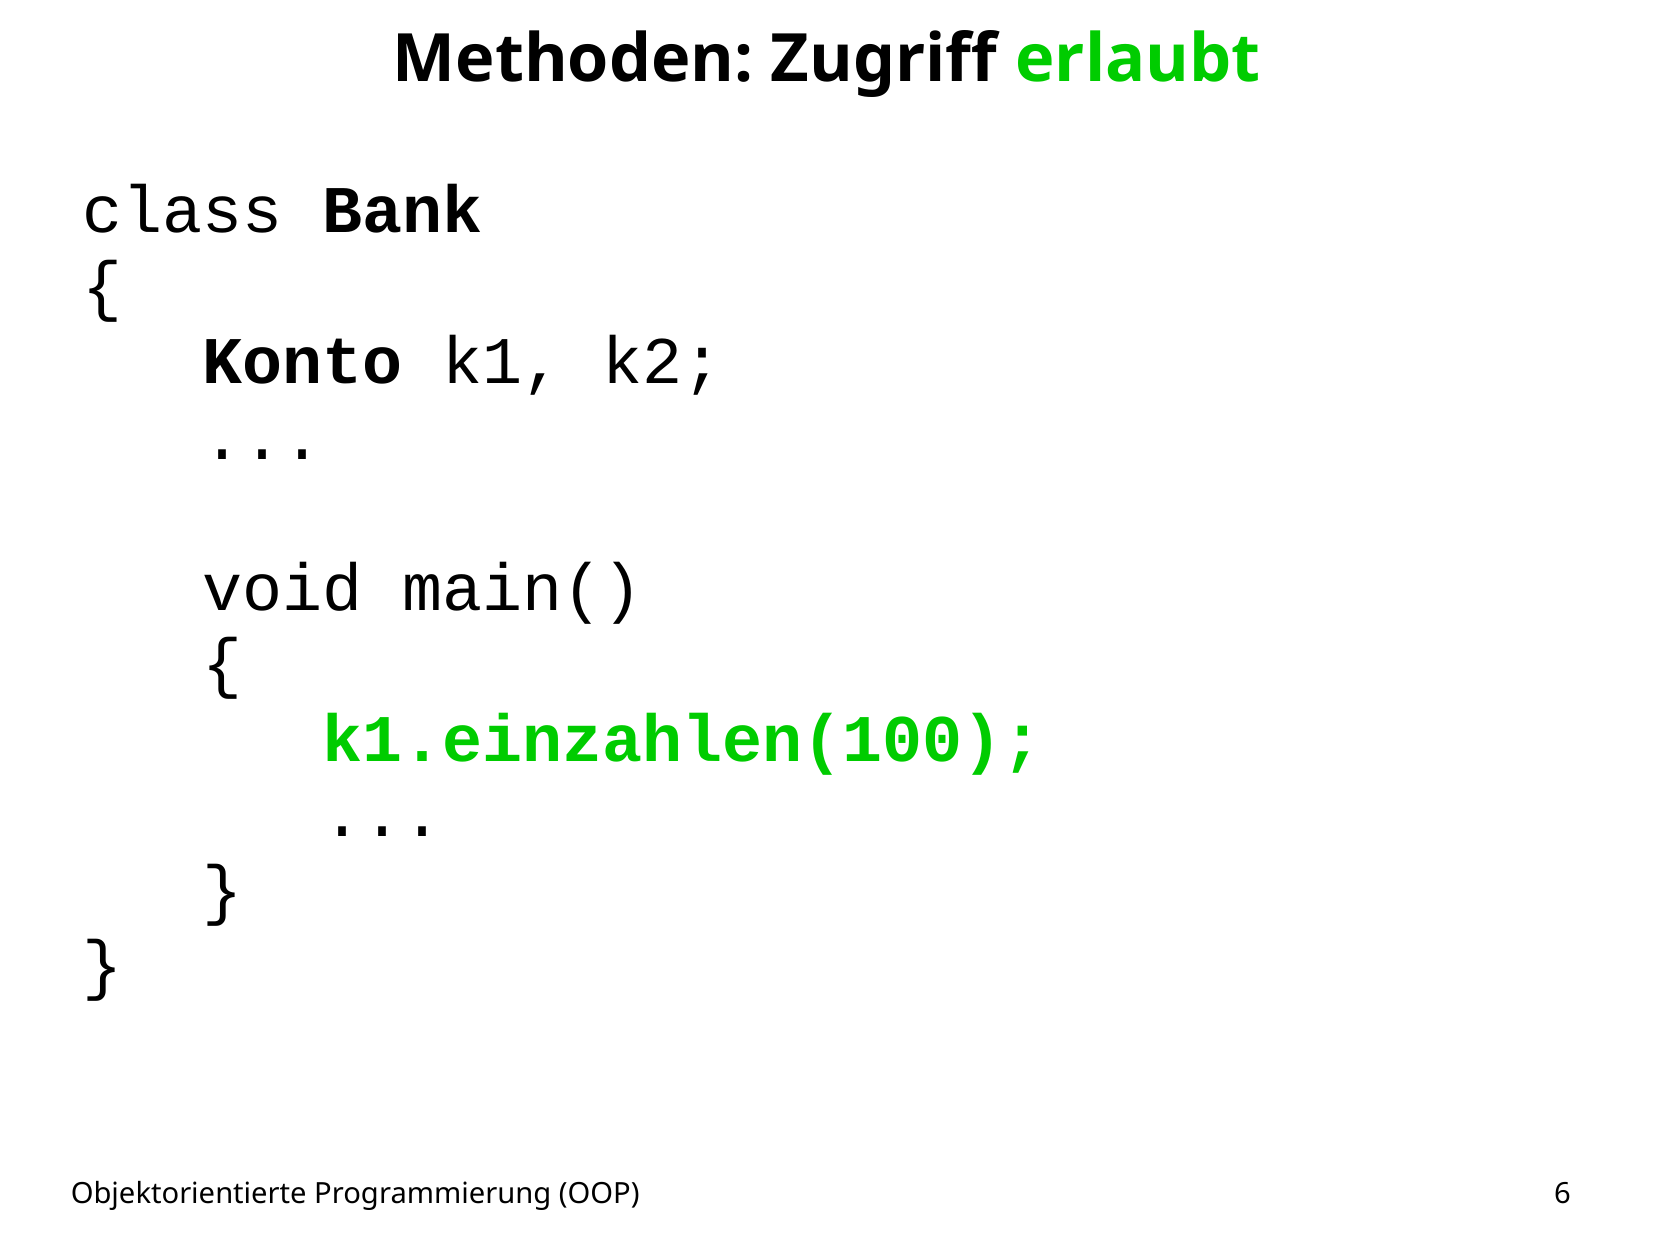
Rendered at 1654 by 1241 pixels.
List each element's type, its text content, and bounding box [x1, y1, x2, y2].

list class Bank { Konto k1, k2; ... void main() { k1.einzahlen(100); ... } } [82, 177, 1548, 1146]
title Methoden: Zugriff erlaubt [0, 5, 1654, 107]
